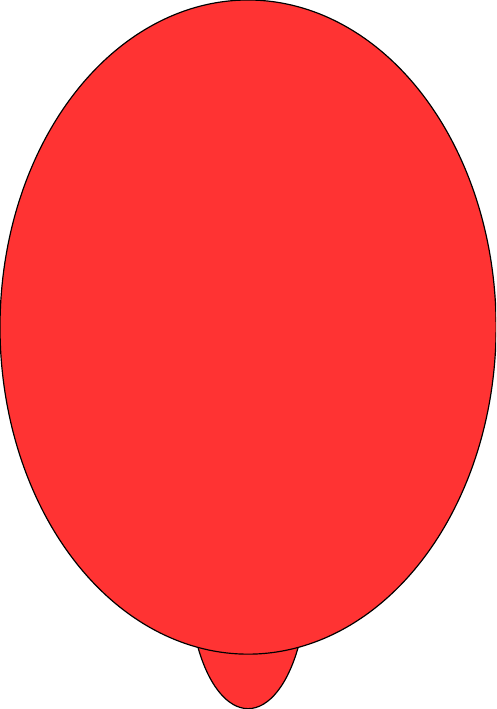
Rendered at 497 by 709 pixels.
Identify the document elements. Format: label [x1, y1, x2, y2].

text_box [0, 0, 497, 709]
